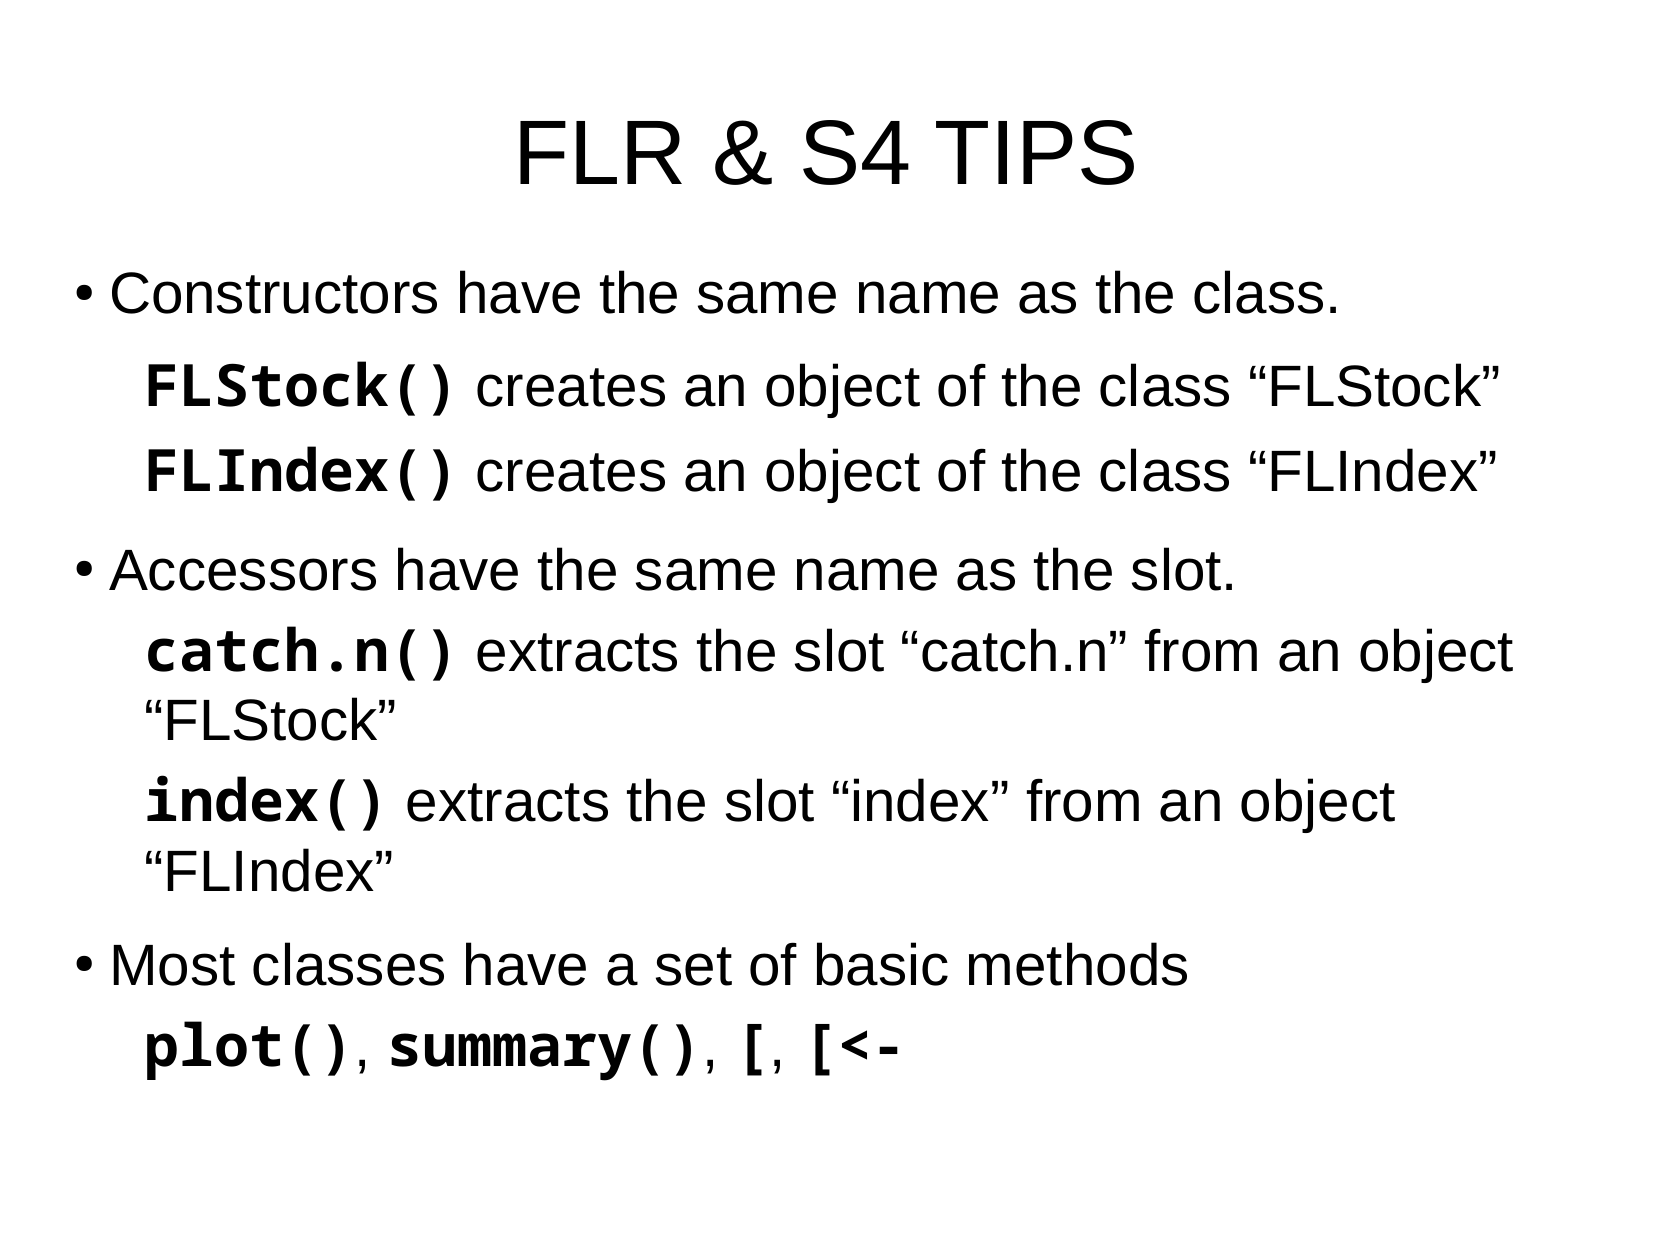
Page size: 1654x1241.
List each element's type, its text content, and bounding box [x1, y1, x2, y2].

title FLR & S4 TIPS [82, 49, 1571, 253]
text_box Constructors have the same name as the class. FLStock() creates an object of the class “FLStock” FLIndex() creates an object of the class “FLIndex” Accessors have the same name as the slot. catch.n() extracts the slot “catch.n” from an object “FLStock” index() extracts the slot “index” from an object “FLIndex” Most classes have a set of basic methods plot(), summary(), [, [<- [59, 253, 1595, 1117]
